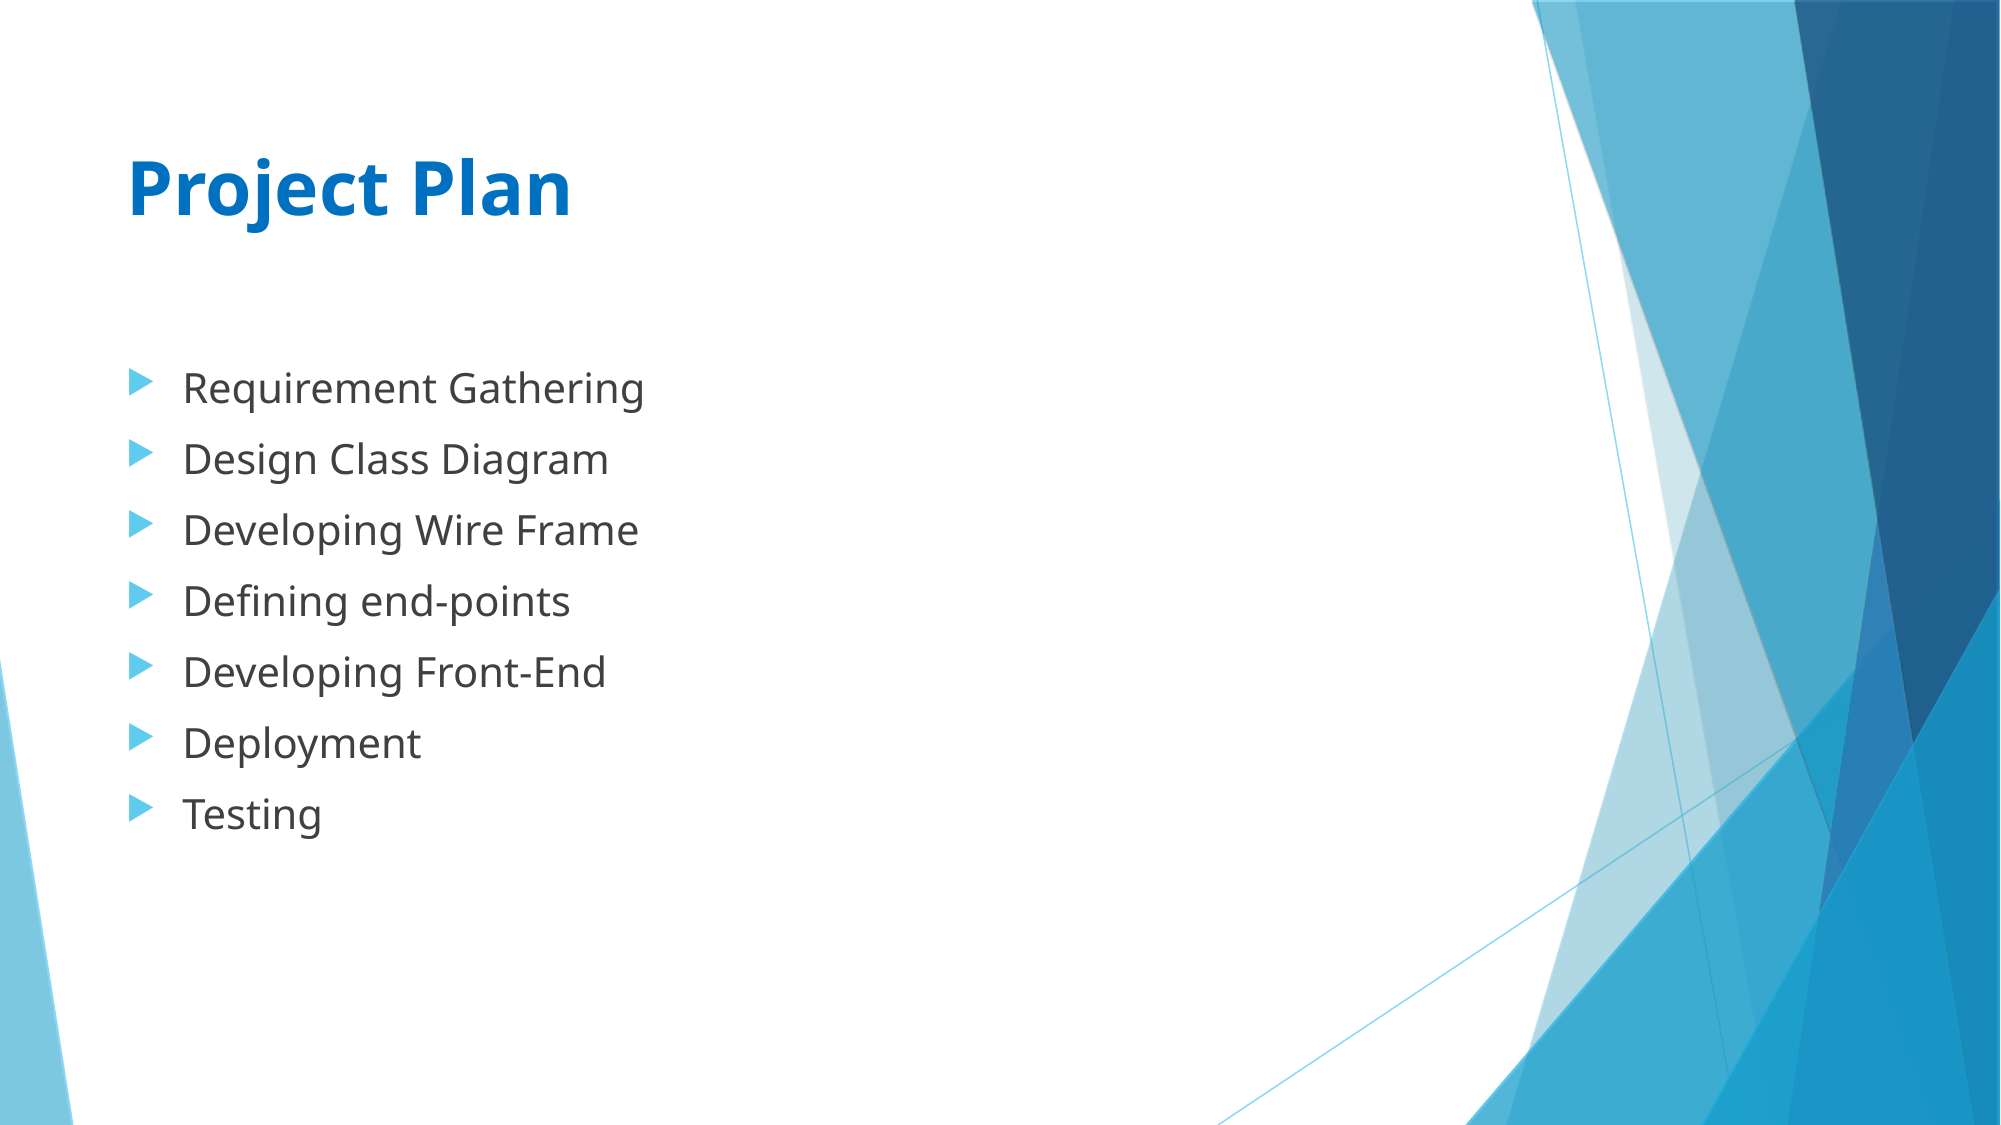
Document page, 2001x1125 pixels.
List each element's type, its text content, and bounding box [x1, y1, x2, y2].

title Project Plan [111, 132, 1522, 350]
list Requirement Gathering Design Class Diagram Developing Wire Frame Defining end-points Developing Front-End Deployment Testing [111, 354, 1522, 992]
